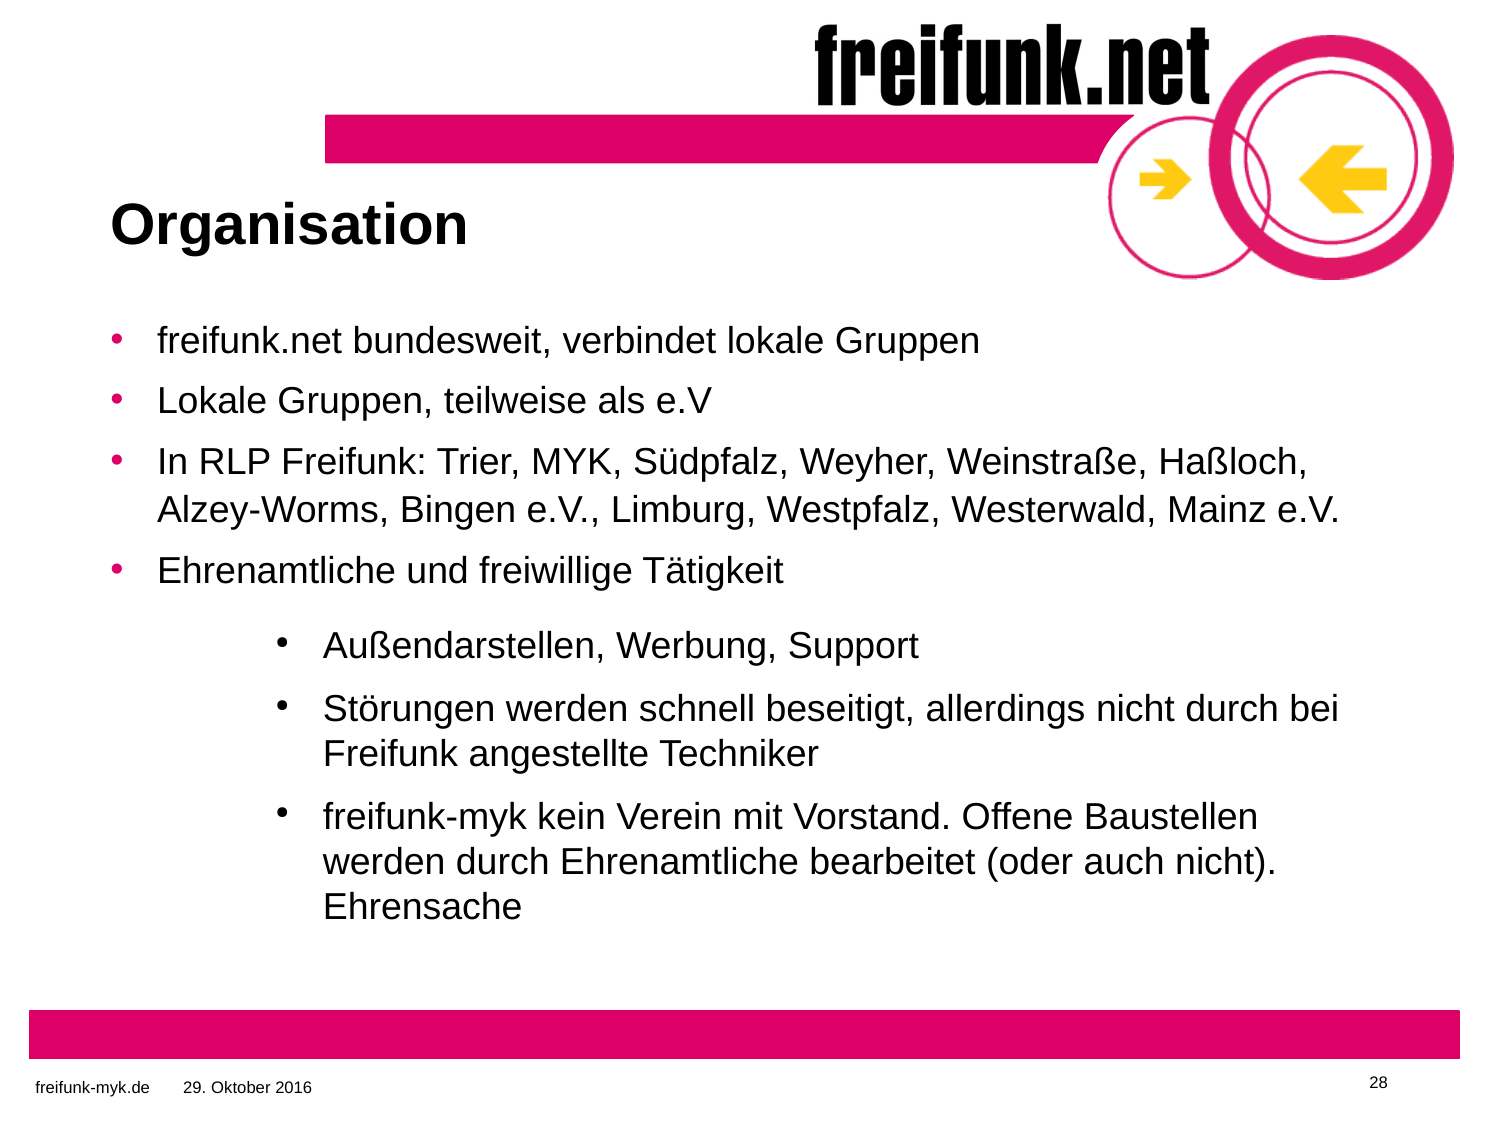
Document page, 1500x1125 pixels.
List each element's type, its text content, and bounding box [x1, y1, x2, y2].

list freifunk.net bundesweit, verbindet lokale Gruppen Lokale Gruppen, teilweise als e.V In RLP Freifunk: Trier, MYK, Südpfalz, Weyher, Weinstraße, Haßloch, Alzey-Worms, Bingen e.V., Limburg, Westpfalz, Westerwald, Mainz e.V. Ehrenamtliche und freiwillige Tätigkeit Außendarstellen, Werbung, Support Störungen werden schnell beseitigt, allerdings nicht durch bei Freifunk angestellte Techniker freifunk-myk kein Verein mit Vorstand. Offene Baustellen werden durch Ehrenamtliche bearbeitet (oder auch nicht). Ehrensache [110, 312, 1392, 1000]
title Organisation [110, 160, 1093, 282]
picture [816, 24, 1454, 280]
